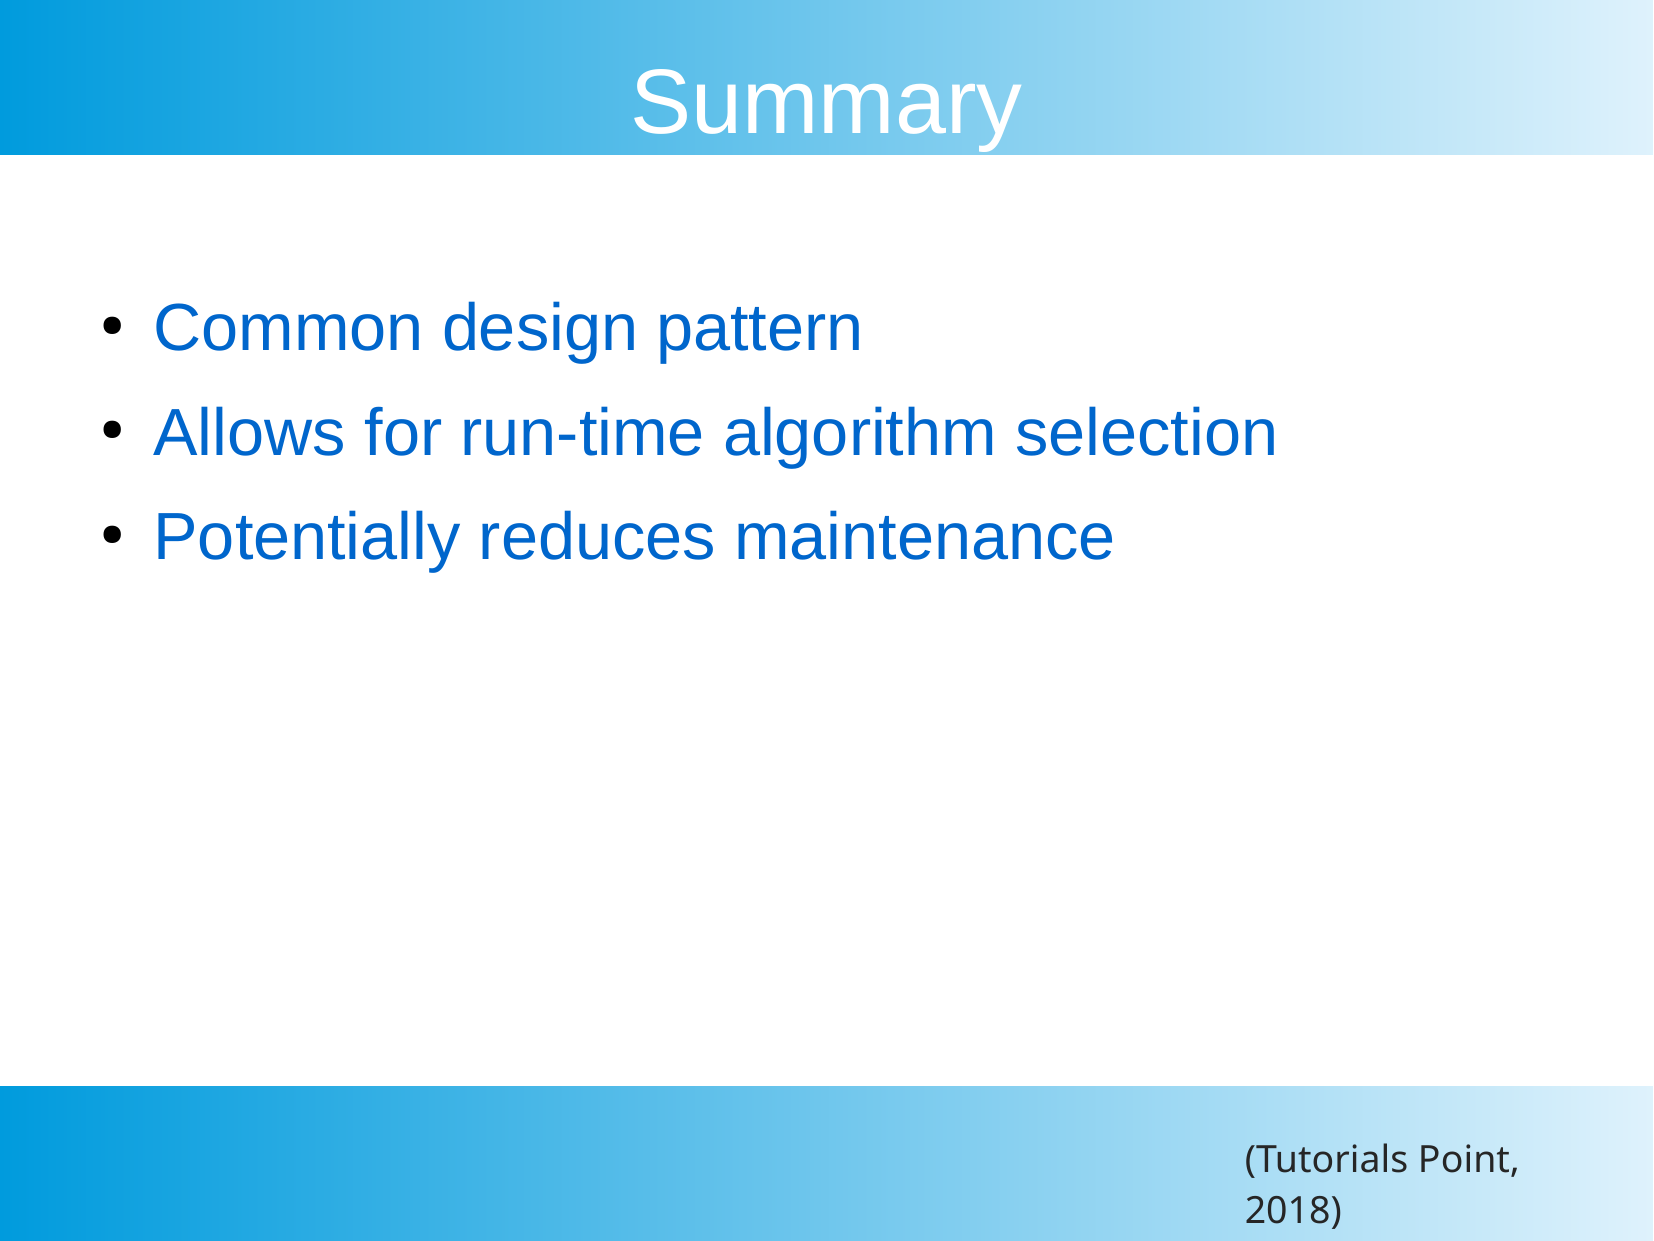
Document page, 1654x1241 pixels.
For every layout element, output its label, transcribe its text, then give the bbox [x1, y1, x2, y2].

list Common design pattern Allows for run-time algorithm selection Potentially reduces maintenance [82, 290, 1571, 1010]
title Summary [82, 49, 1571, 155]
text_box (Tutorials Point, 2018) [1230, 1125, 1609, 1223]
